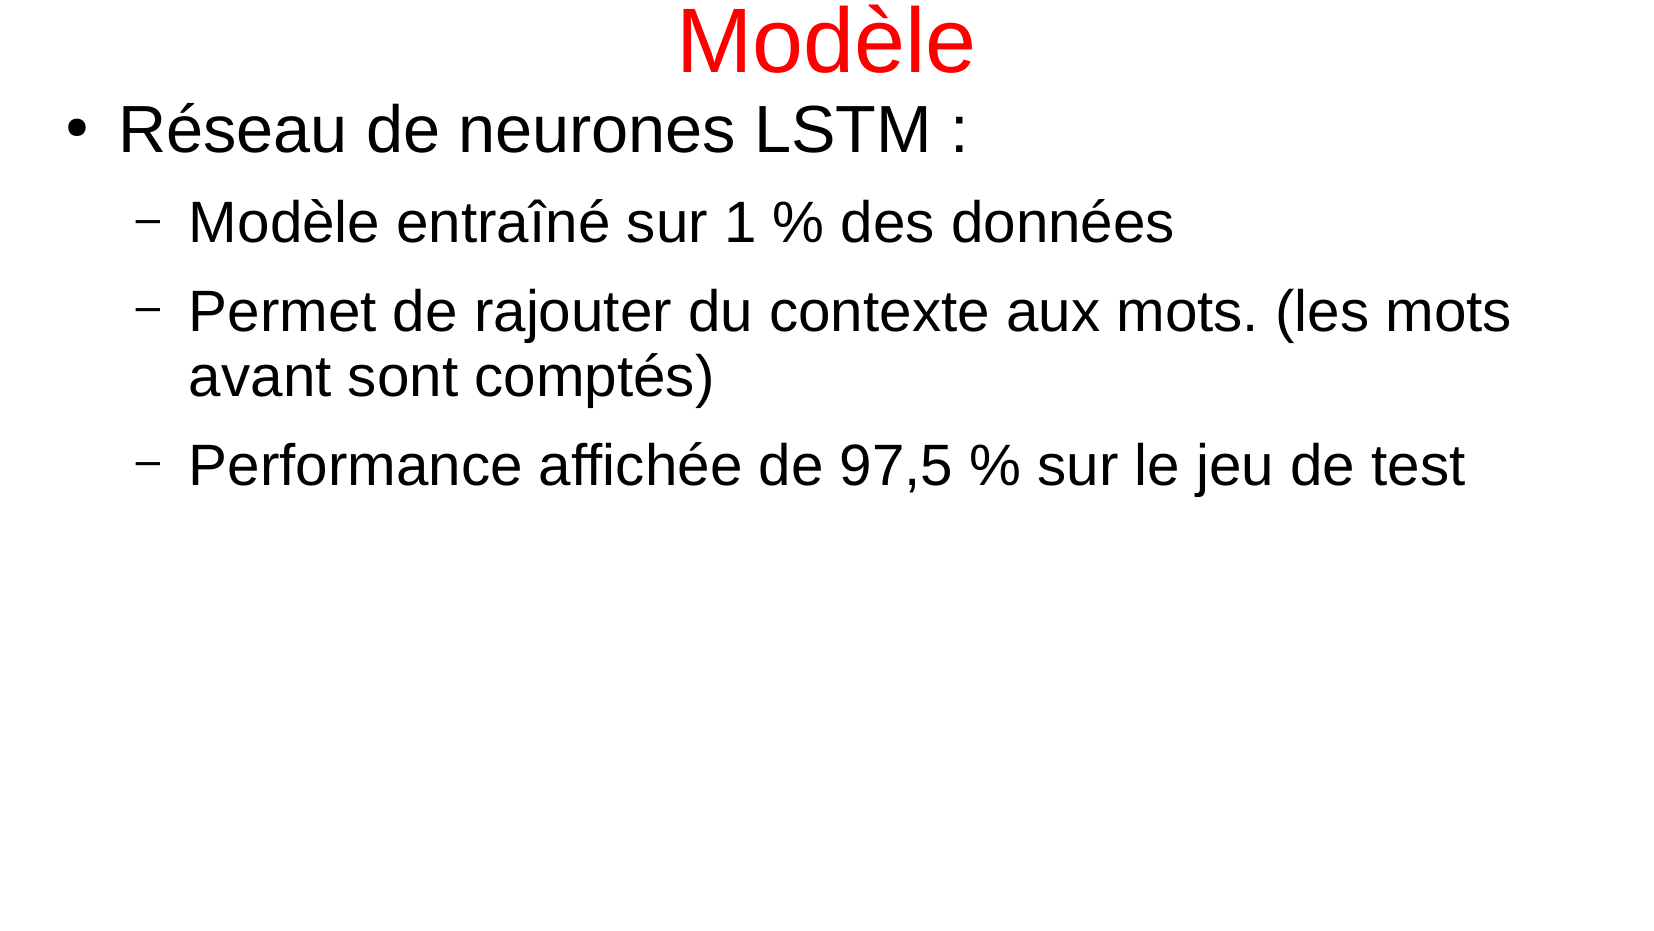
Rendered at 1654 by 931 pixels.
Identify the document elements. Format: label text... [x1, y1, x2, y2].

title Modèle [47, 0, 1536, 91]
list Réseau de neurones LSTM : Modèle entraîné sur 1 % des données Permet de rajouter du contexte aux mots. (les mots avant sont comptés) Performance affichée de 97,5 % sur le jeu de test [47, 91, 1625, 916]
